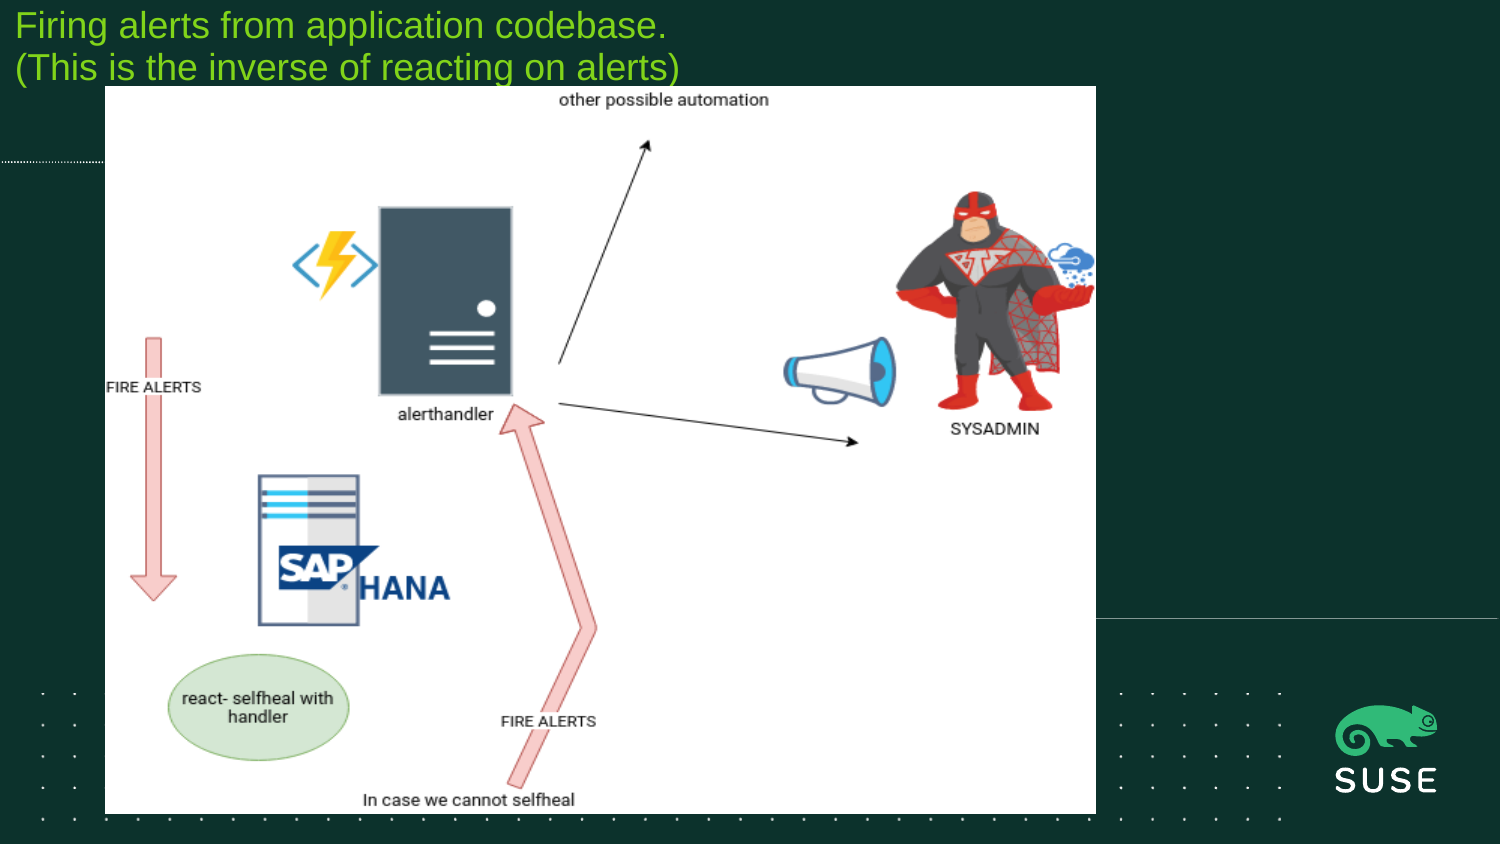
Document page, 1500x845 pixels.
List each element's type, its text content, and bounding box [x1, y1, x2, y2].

picture [0, 86, 1499, 814]
text_box Firing alerts from application codebase. (This is the inverse of reacting on alerts) [0, 0, 1486, 181]
